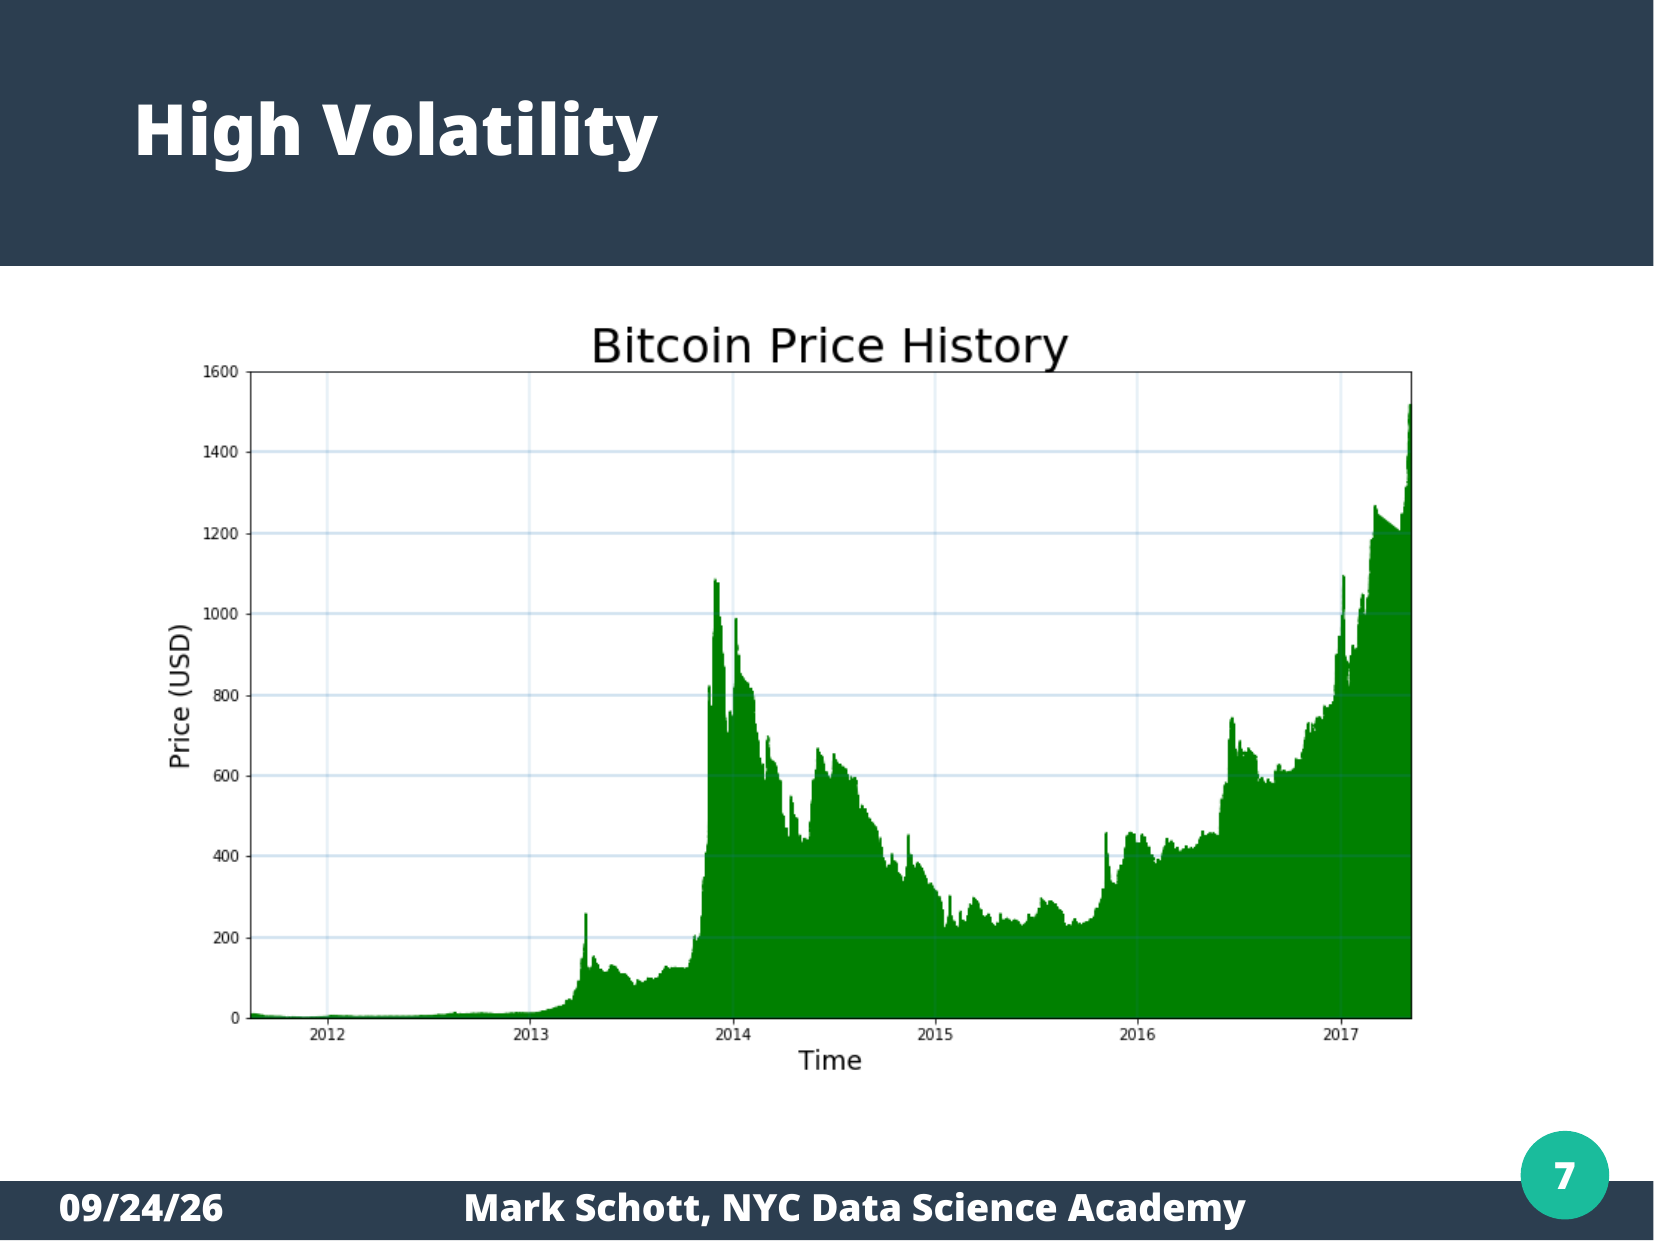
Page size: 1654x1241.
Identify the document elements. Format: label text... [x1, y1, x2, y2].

title High Volatility [58, 49, 1595, 207]
picture [63, 269, 1561, 1126]
